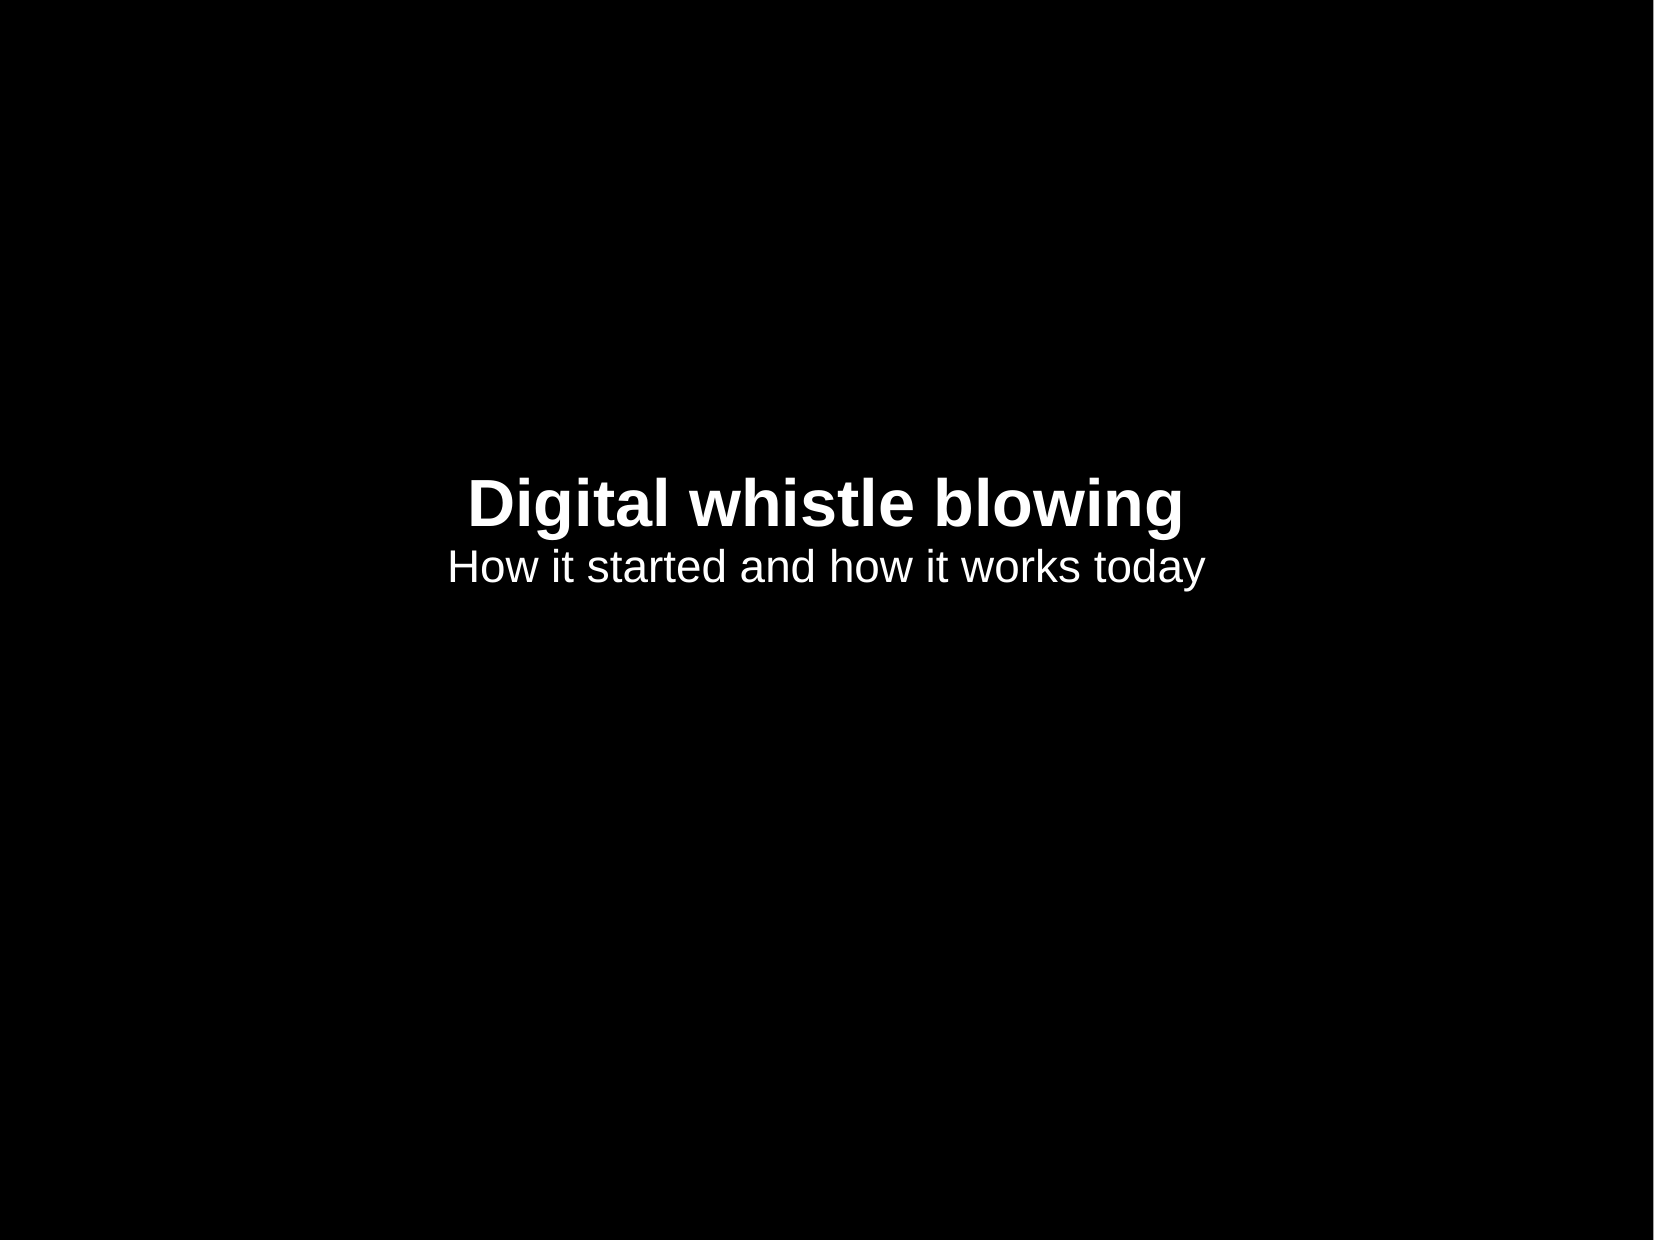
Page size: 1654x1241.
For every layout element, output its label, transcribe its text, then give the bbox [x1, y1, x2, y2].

subtitle Digital whistle blowing How it started and how it works today [82, 49, 1571, 1010]
